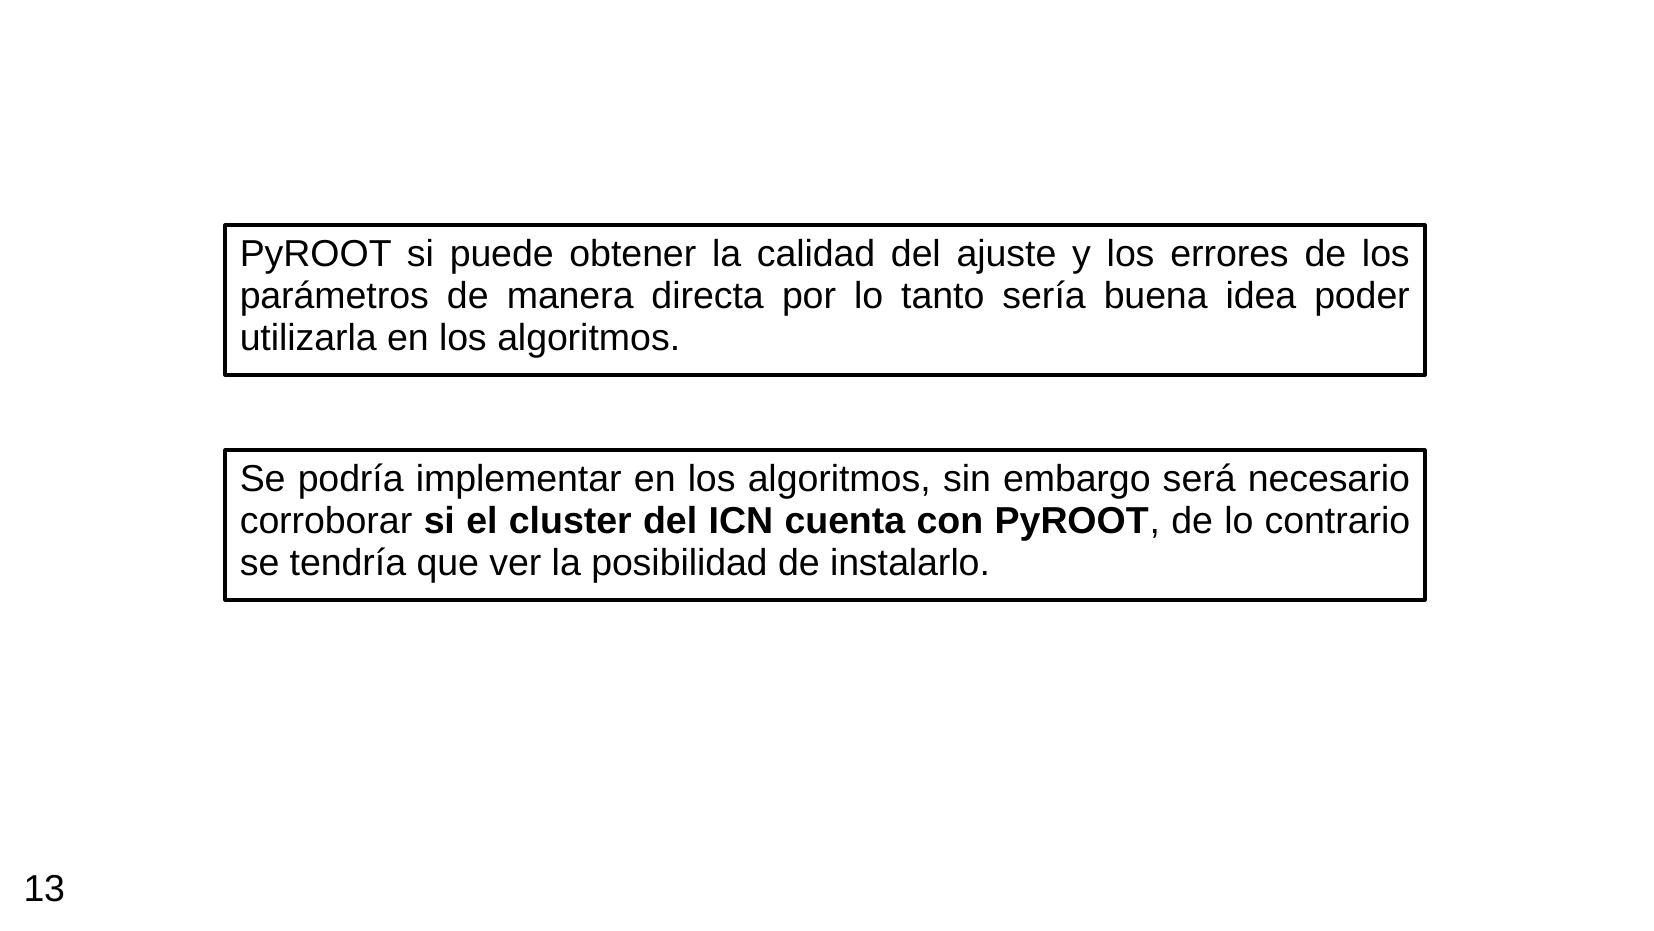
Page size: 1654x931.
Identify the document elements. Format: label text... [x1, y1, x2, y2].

text_box <number> [8, 860, 638, 931]
text_box PyROOT si puede obtener la calidad del ajuste y los errores de los parámetros de manera directa por lo tanto sería buena idea poder utilizarla en los algoritmos. [225, 225, 1426, 376]
text_box Se podría implementar en los algoritmos, sin embargo será necesario corroborar si el cluster del ICN cuenta con PyROOT, de lo contrario se tendría que ver la posibilidad de instalarlo. [225, 450, 1426, 601]
